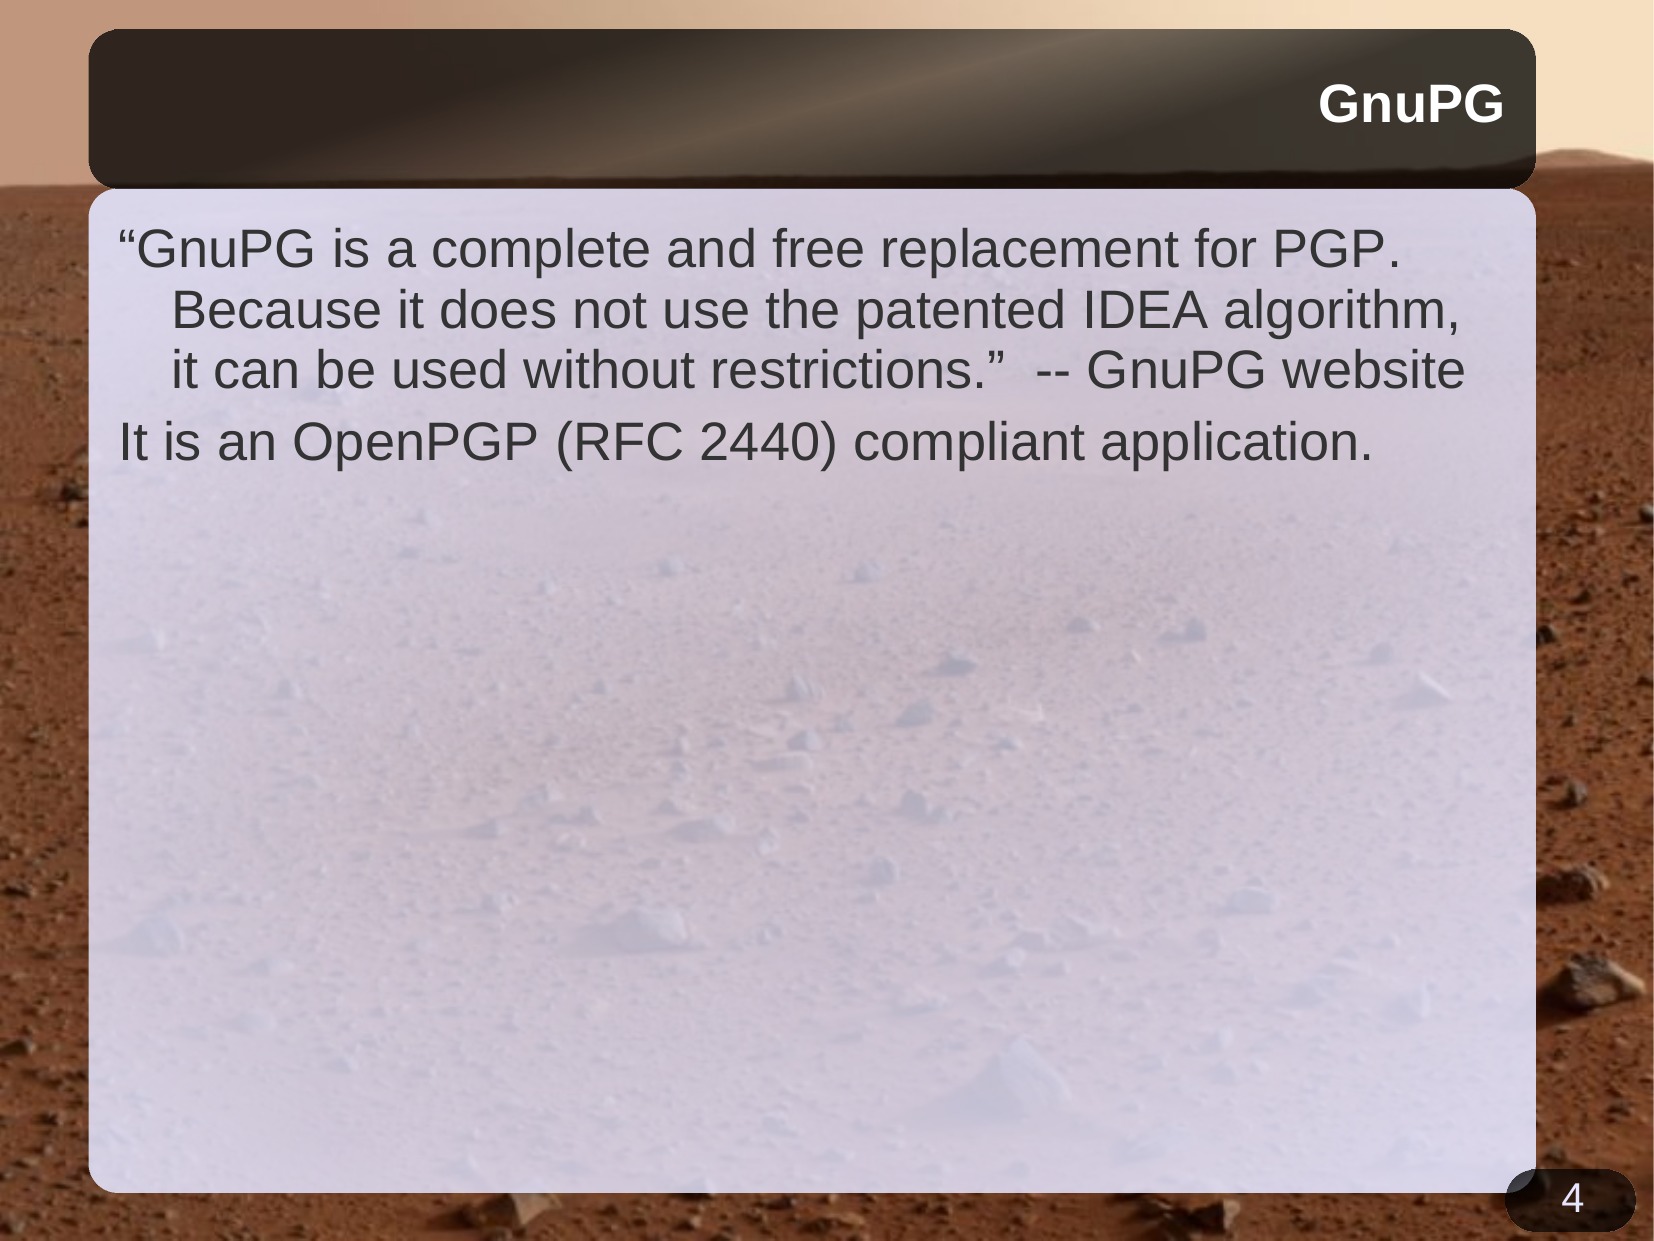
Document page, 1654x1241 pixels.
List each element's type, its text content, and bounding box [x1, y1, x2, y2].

picture [0, 0, 1654, 1241]
title GnuPG [118, 59, 1506, 148]
list “GnuPG is a complete and free replacement for PGP. Because it does not use the patented IDEA algorithm, it can be used without restrictions.” -- GnuPG website It is an OpenPGP (RFC 2440) compliant application. [118, 218, 1477, 1164]
